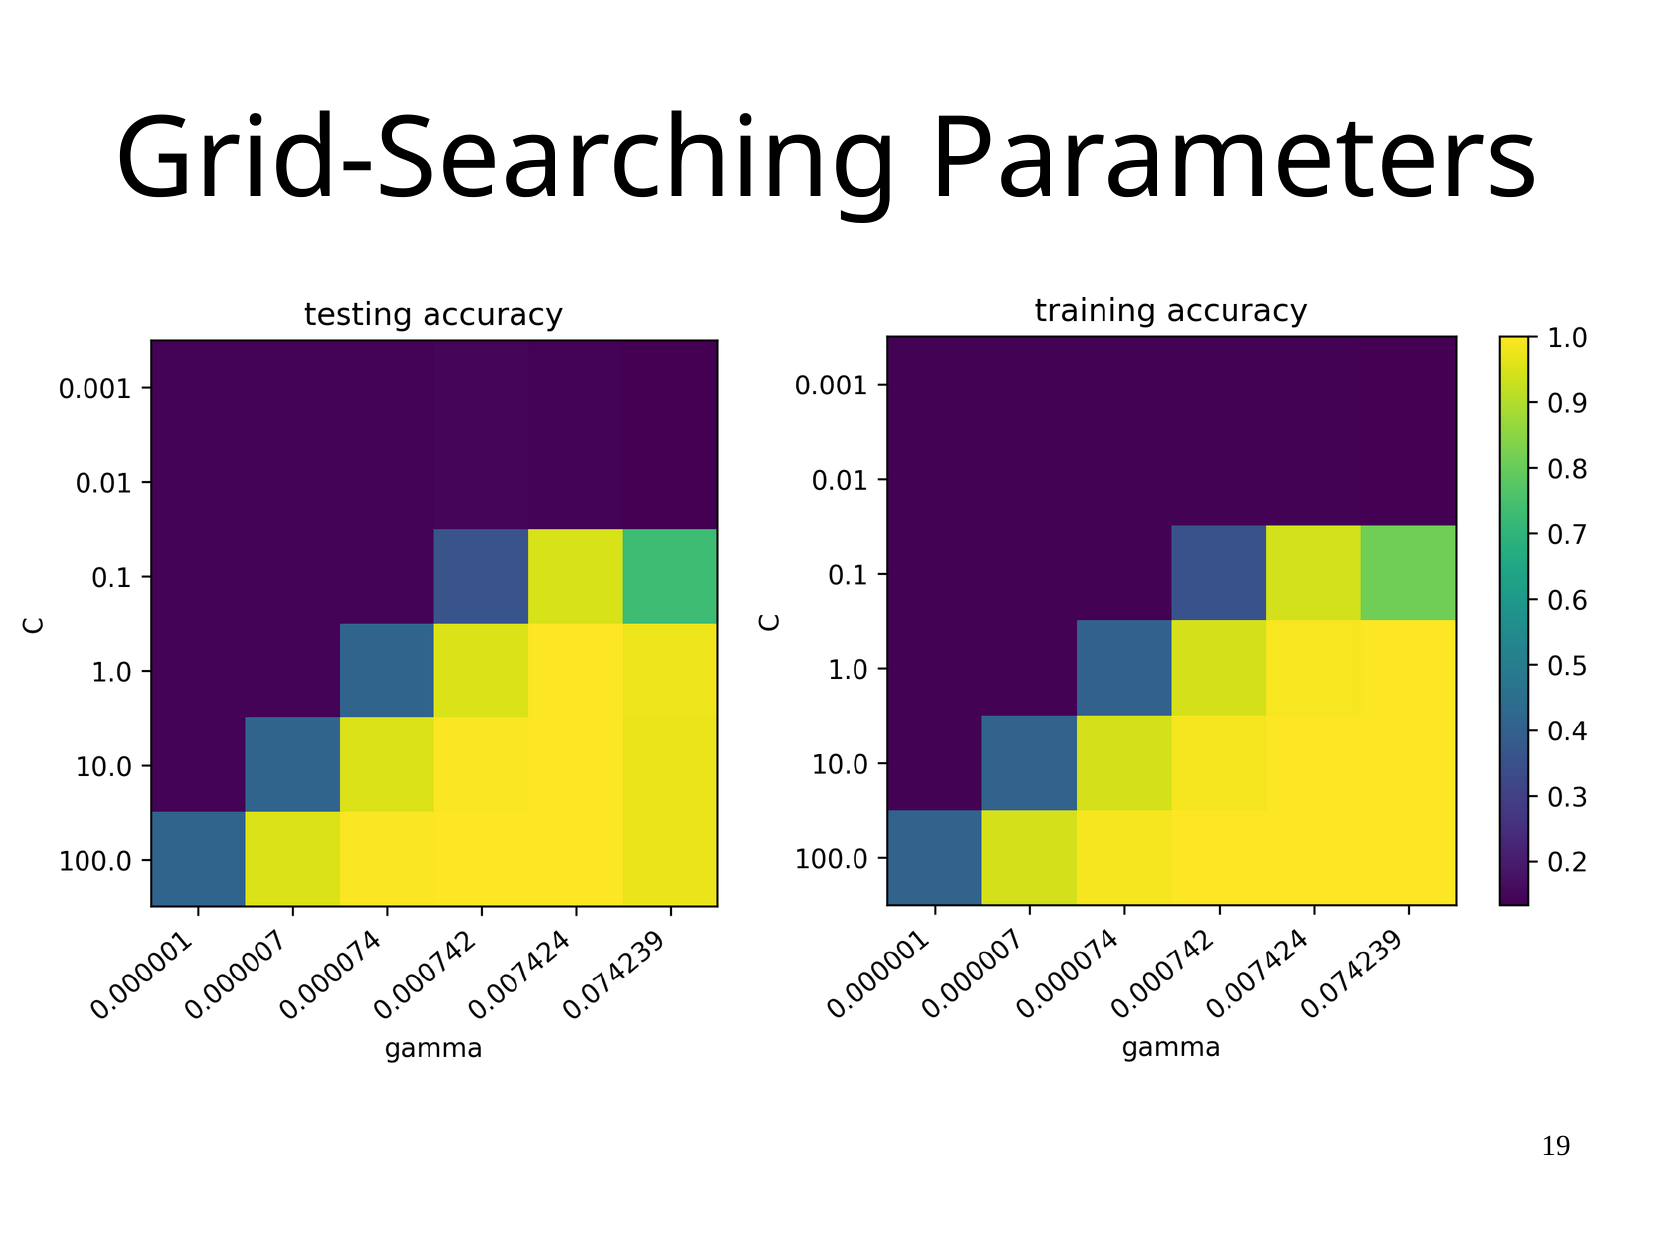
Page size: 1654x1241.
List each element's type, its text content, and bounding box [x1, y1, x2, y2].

picture [0, 275, 1601, 1066]
title Grid-Searching Parameters [82, 49, 1571, 257]
